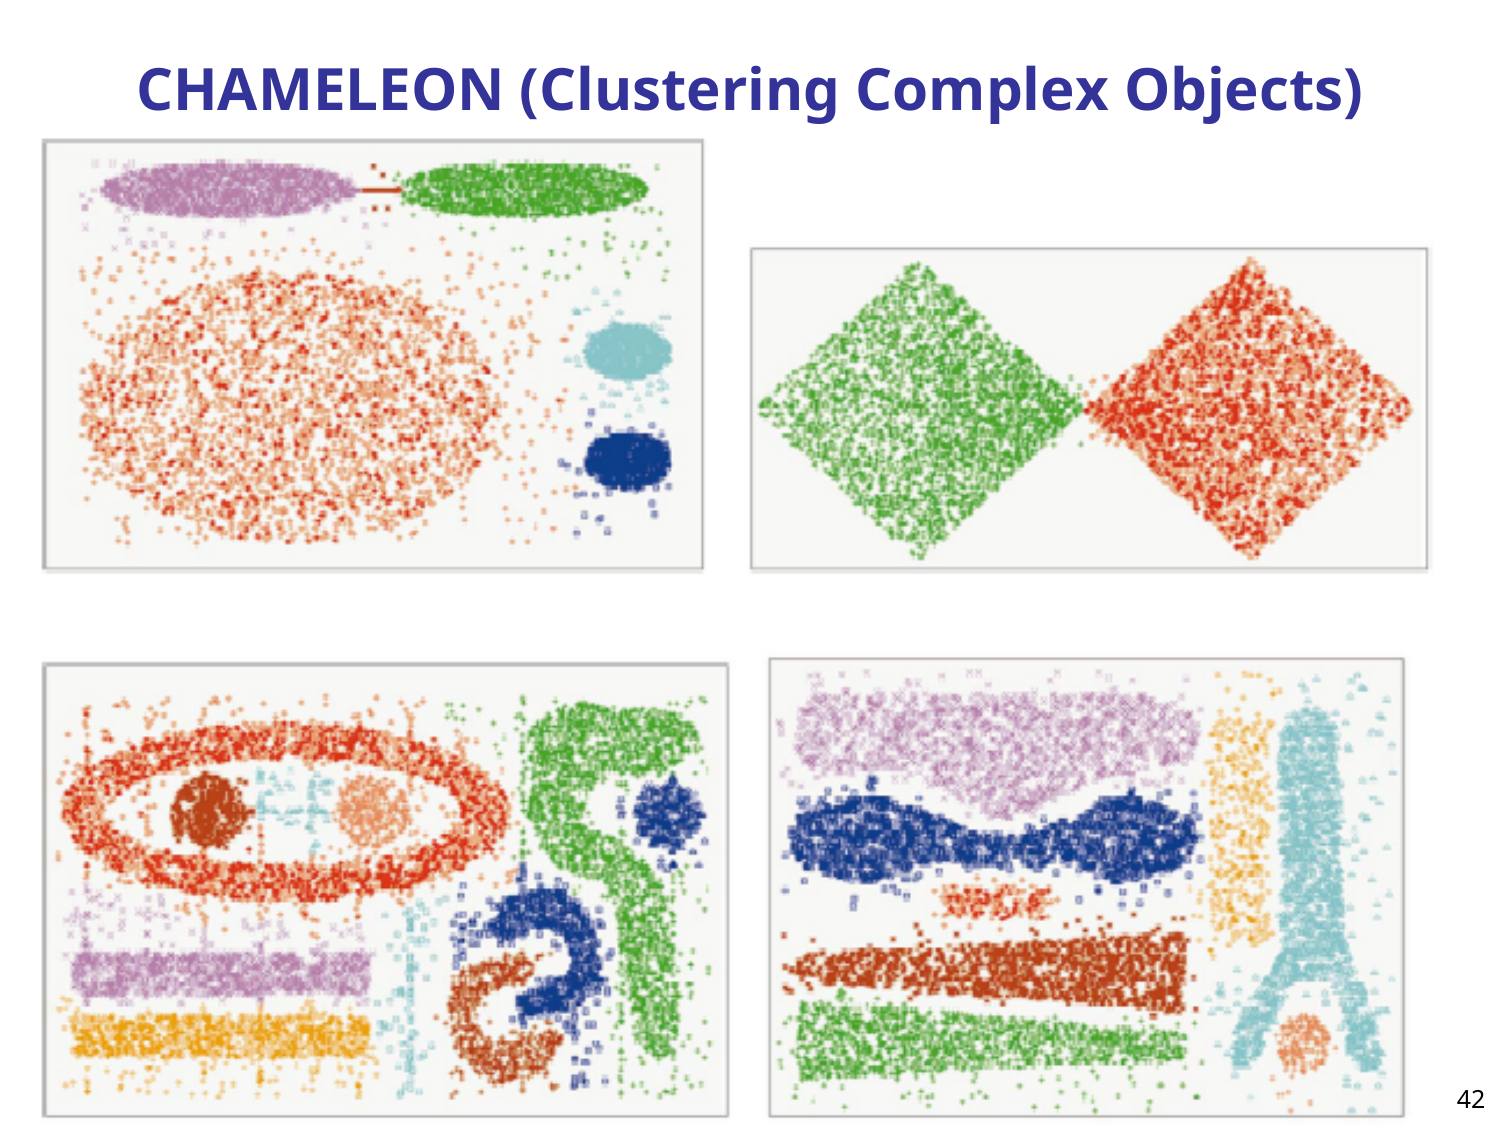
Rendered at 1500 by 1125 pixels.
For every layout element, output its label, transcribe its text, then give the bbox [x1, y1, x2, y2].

title CHAMELEON (Clustering Complex Objects) [0, 0, 1500, 175]
text_box [24, 137, 1438, 1125]
text_box 18 [1438, 1062, 1500, 1125]
